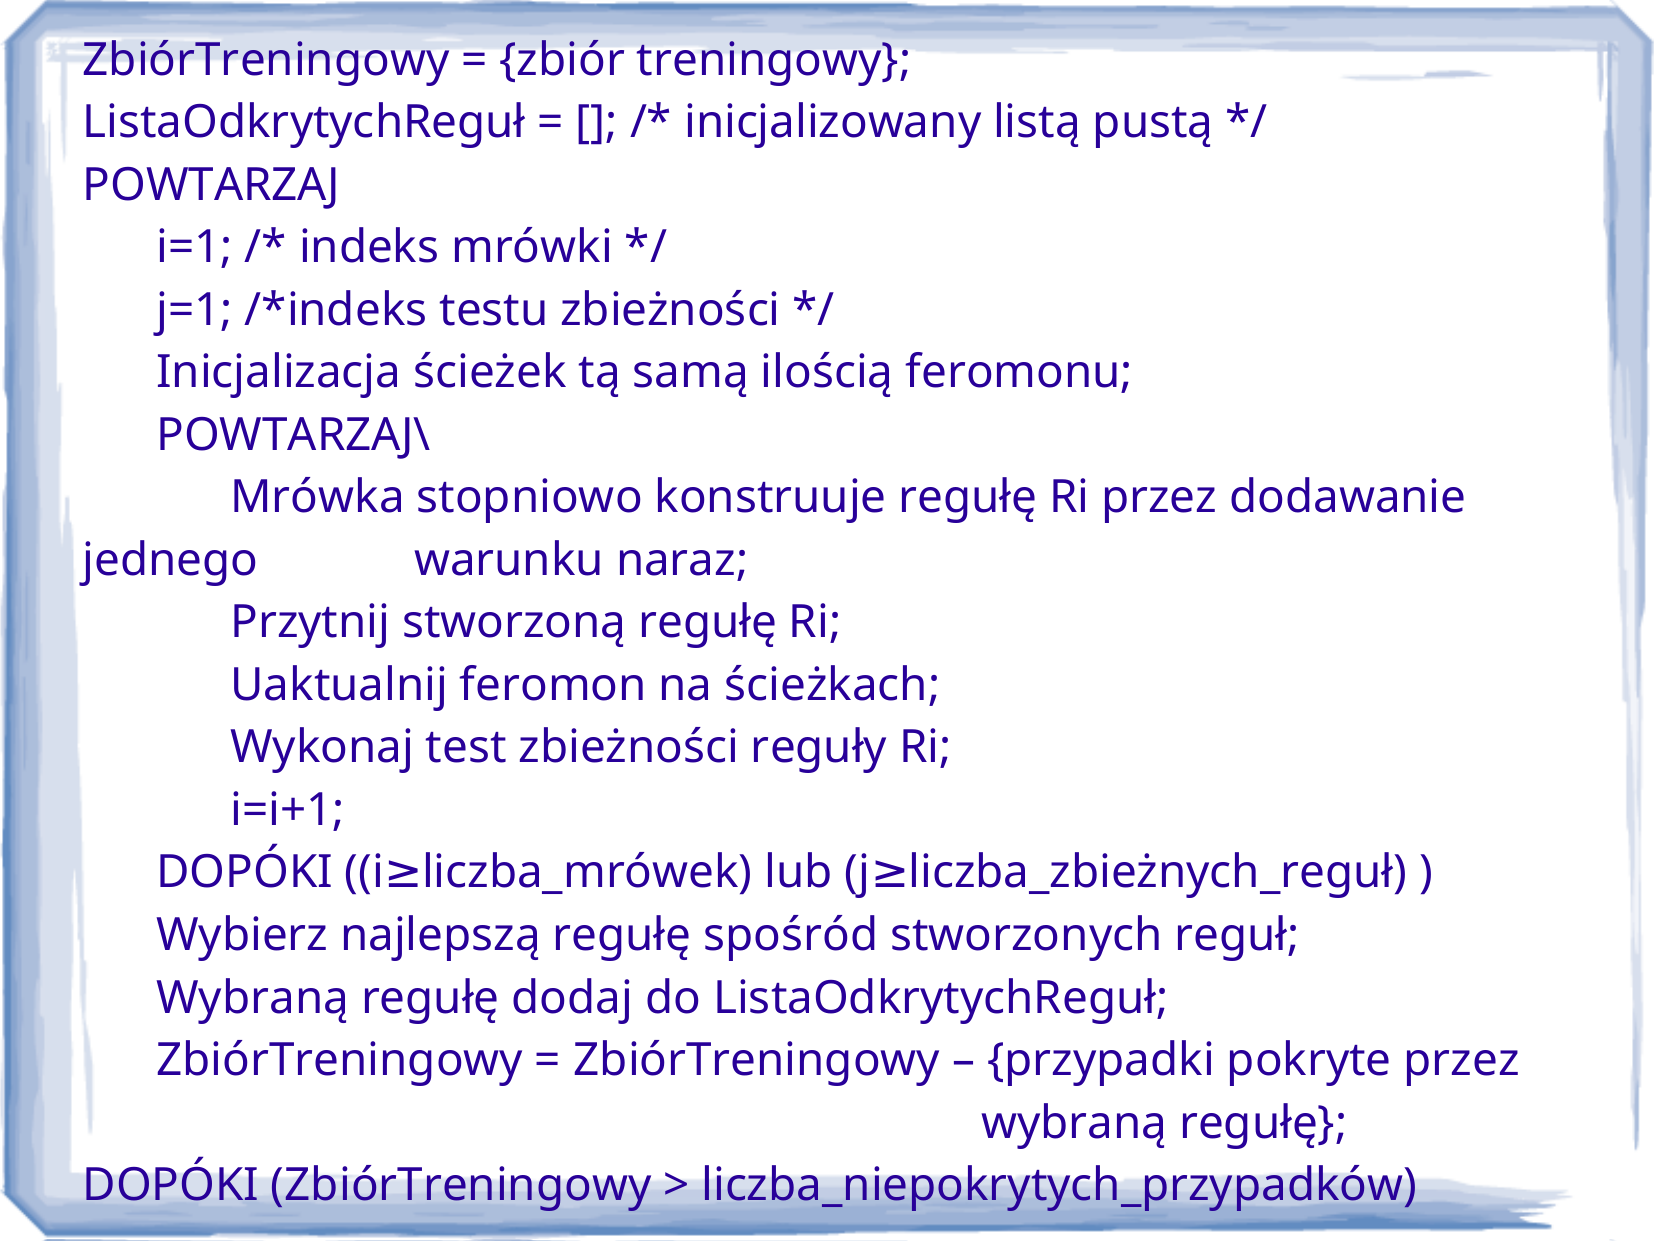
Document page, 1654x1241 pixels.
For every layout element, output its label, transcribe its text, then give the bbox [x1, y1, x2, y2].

picture [0, 0, 1654, 1241]
subtitle ZbiórTreningowy = {zbiór treningowy}; ListaOdkrytychReguł = []; /* inicjalizowany listą pustą */ POWTARZAJ i=1; /* indeks mrówki */ j=1; /*indeks testu zbieżności */ Inicjalizacja ścieżek tą samą ilością feromonu; POWTARZAJ\ Mrówka stopniowo konstruuje regułę Ri przez dodawanie jednego warunku naraz; Przytnij stworzoną regułę Ri; Uaktualnij feromon na ścieżkach; Wykonaj test zbieżności reguły Ri; i=i+1; DOPÓKI ((i≥liczba_mrówek) lub (j≥liczba_zbieżnych_reguł) ) Wybierz najlepszą regułę spośród stworzonych reguł; Wybraną regułę dodaj do ListaOdkrytychReguł; ZbiórTreningowy = ZbiórTreningowy – {przypadki pokryte przez wybraną regułę}; DOPÓKI (ZbiórTreningowy > liczba_niepokrytych_przypadków) [82, 59, 1571, 1182]
